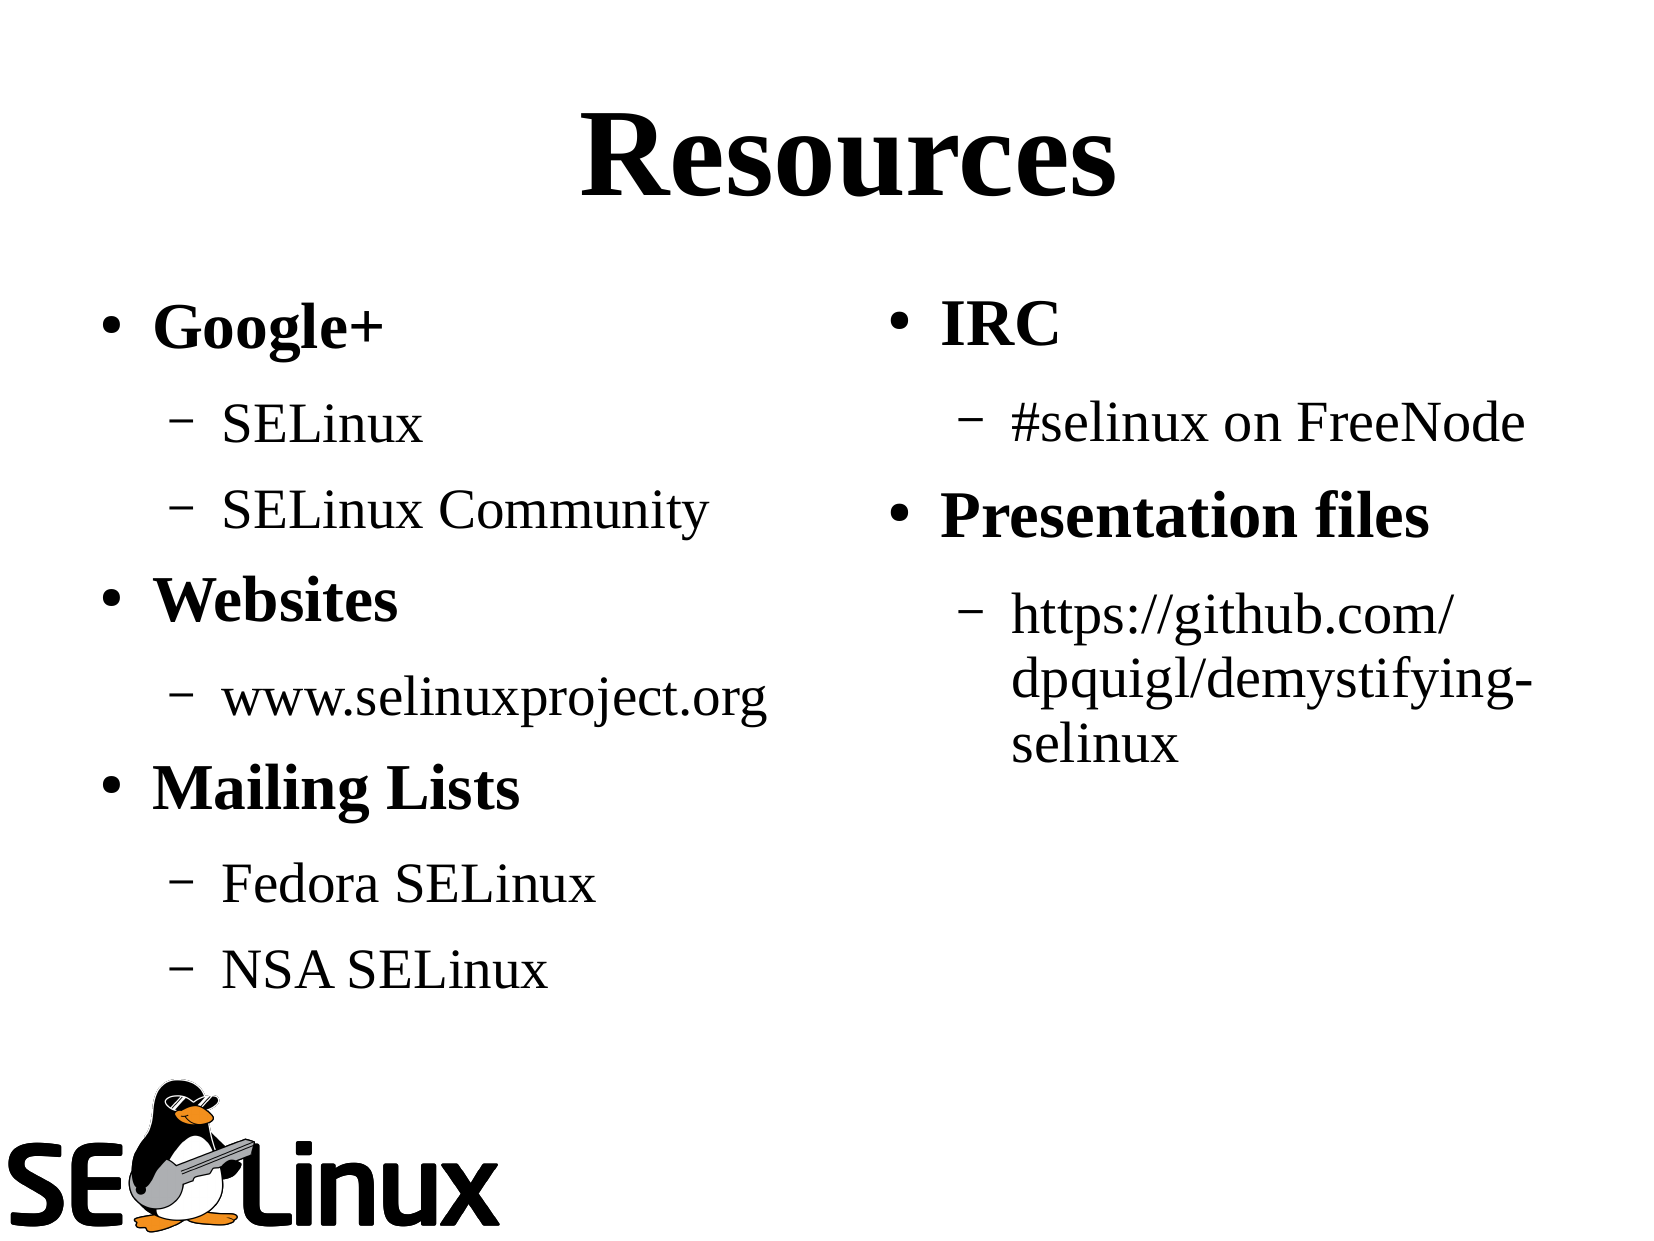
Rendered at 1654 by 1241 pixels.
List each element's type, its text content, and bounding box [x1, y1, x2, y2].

list Google+ SELinux SELinux Community Websites www.selinuxproject.org Mailing Lists Fedora SELinux NSA SELinux [82, 290, 809, 1010]
picture [0, 919, 526, 1241]
list IRC #selinux on FreeNode Presentation files https://github.com/dpquigl/demystifying-selinux [870, 285, 1597, 1006]
title Resources [82, 49, 1571, 257]
